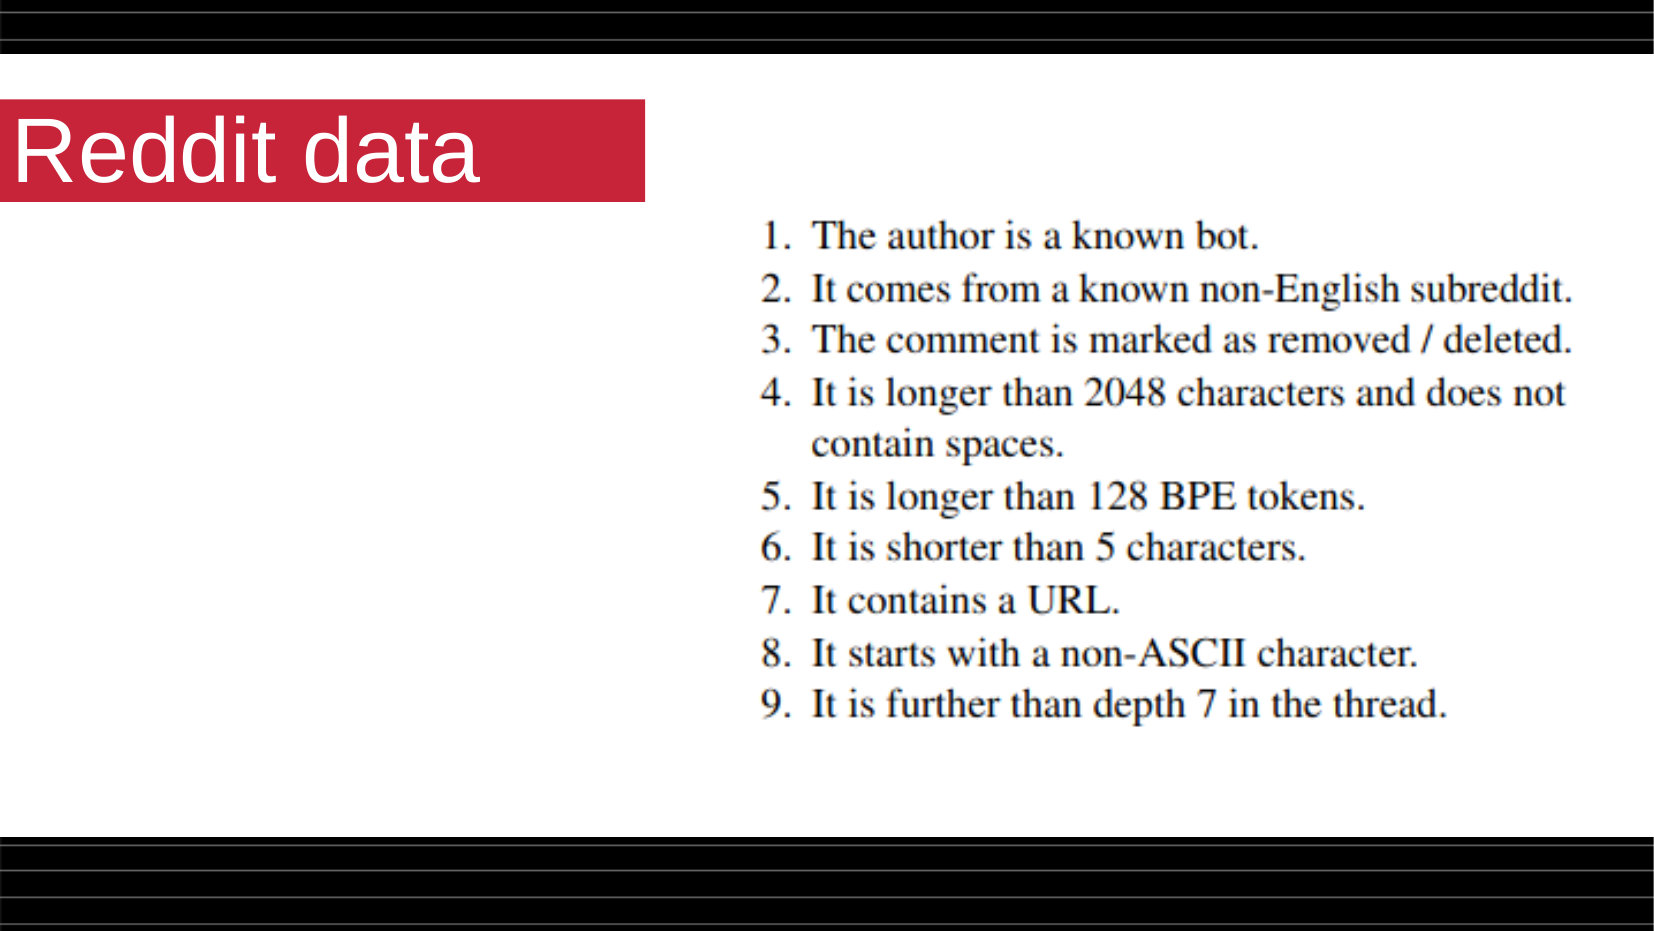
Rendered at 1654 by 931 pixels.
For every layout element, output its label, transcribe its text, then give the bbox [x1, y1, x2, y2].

picture [0, 0, 1654, 54]
picture [705, 194, 1654, 751]
title Reddit data [0, 99, 646, 202]
picture [0, 837, 1654, 931]
